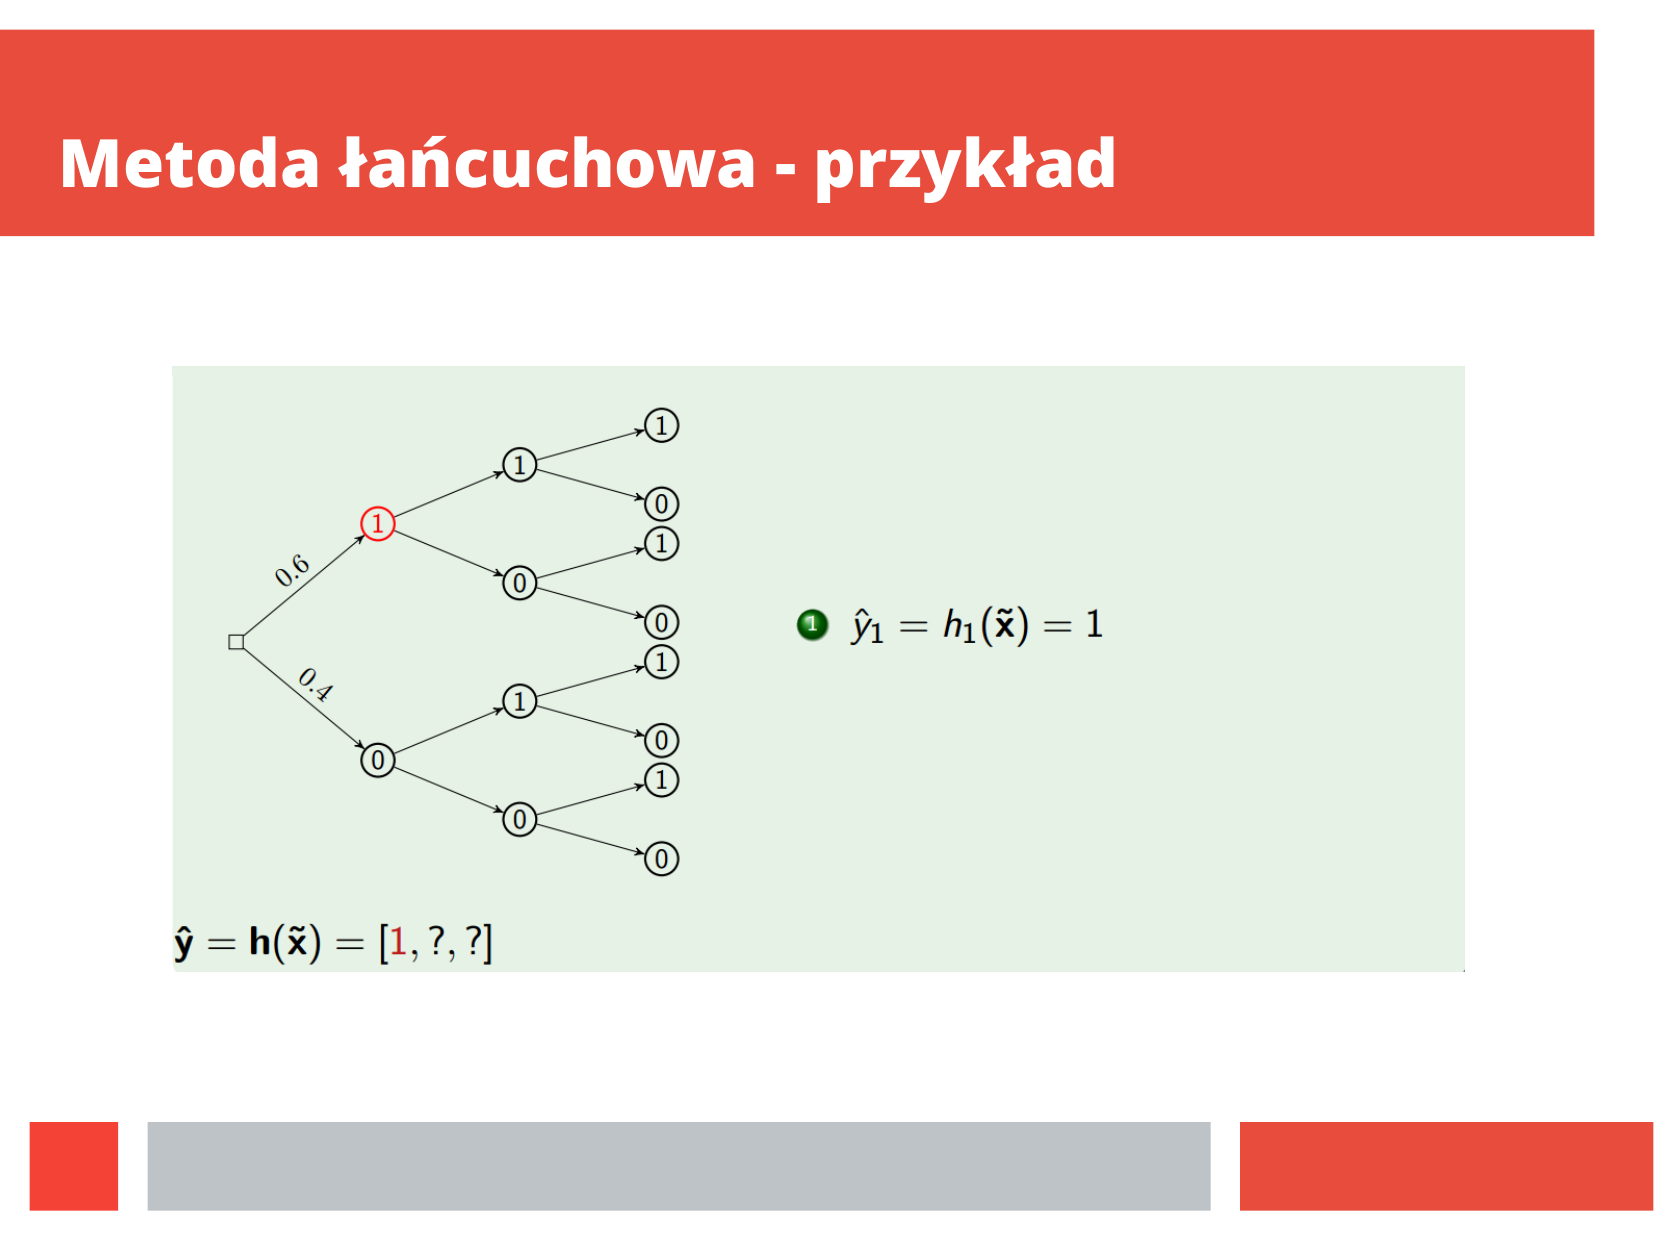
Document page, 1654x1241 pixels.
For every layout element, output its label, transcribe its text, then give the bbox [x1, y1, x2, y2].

picture [171, 366, 1465, 972]
title Metoda łańcuchowa - przykład [59, 59, 1595, 207]
